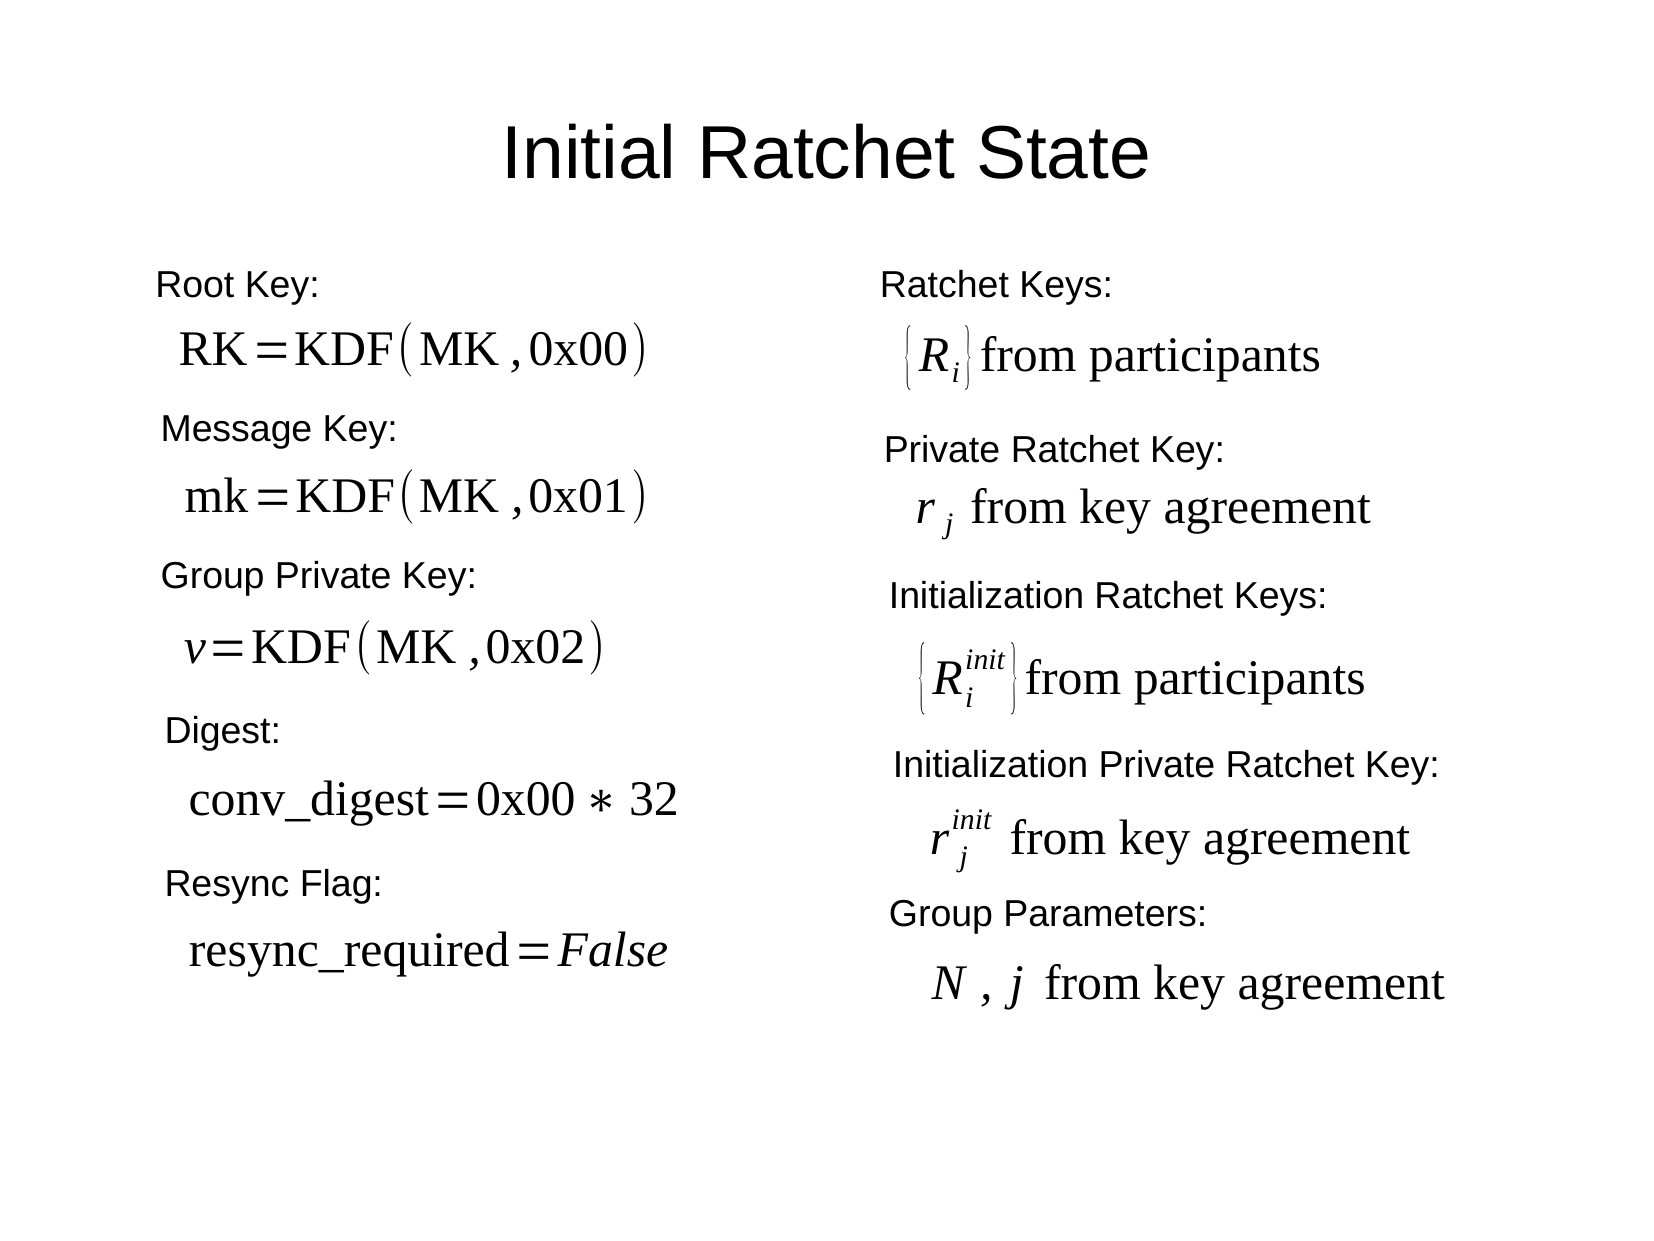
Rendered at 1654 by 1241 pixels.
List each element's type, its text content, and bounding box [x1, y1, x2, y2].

text_box Ratchet Keys: [865, 256, 1129, 314]
text_box Private Ratchet Key: [868, 420, 1241, 478]
chart [176, 467, 655, 557]
chart [182, 769, 686, 826]
chart [922, 954, 1453, 1011]
chart [170, 320, 655, 380]
chart [907, 477, 1380, 541]
chart [896, 322, 1328, 393]
chart [175, 618, 612, 679]
text_box Group Private Key: [145, 547, 492, 605]
text_box Root Key: [140, 256, 335, 314]
text_box Group Parameters: [874, 884, 1223, 942]
chart [922, 802, 1420, 873]
chart [910, 639, 1374, 718]
title Initial Ratchet State [82, 49, 1571, 257]
text_box Message Key: [145, 400, 413, 458]
text_box Initialization Private Ratchet Key: [878, 736, 1456, 793]
text_box Initialization Ratchet Keys: [874, 566, 1343, 624]
text_box Digest: [149, 702, 296, 760]
text_box Resync Flag: [149, 854, 398, 912]
chart [181, 920, 677, 977]
